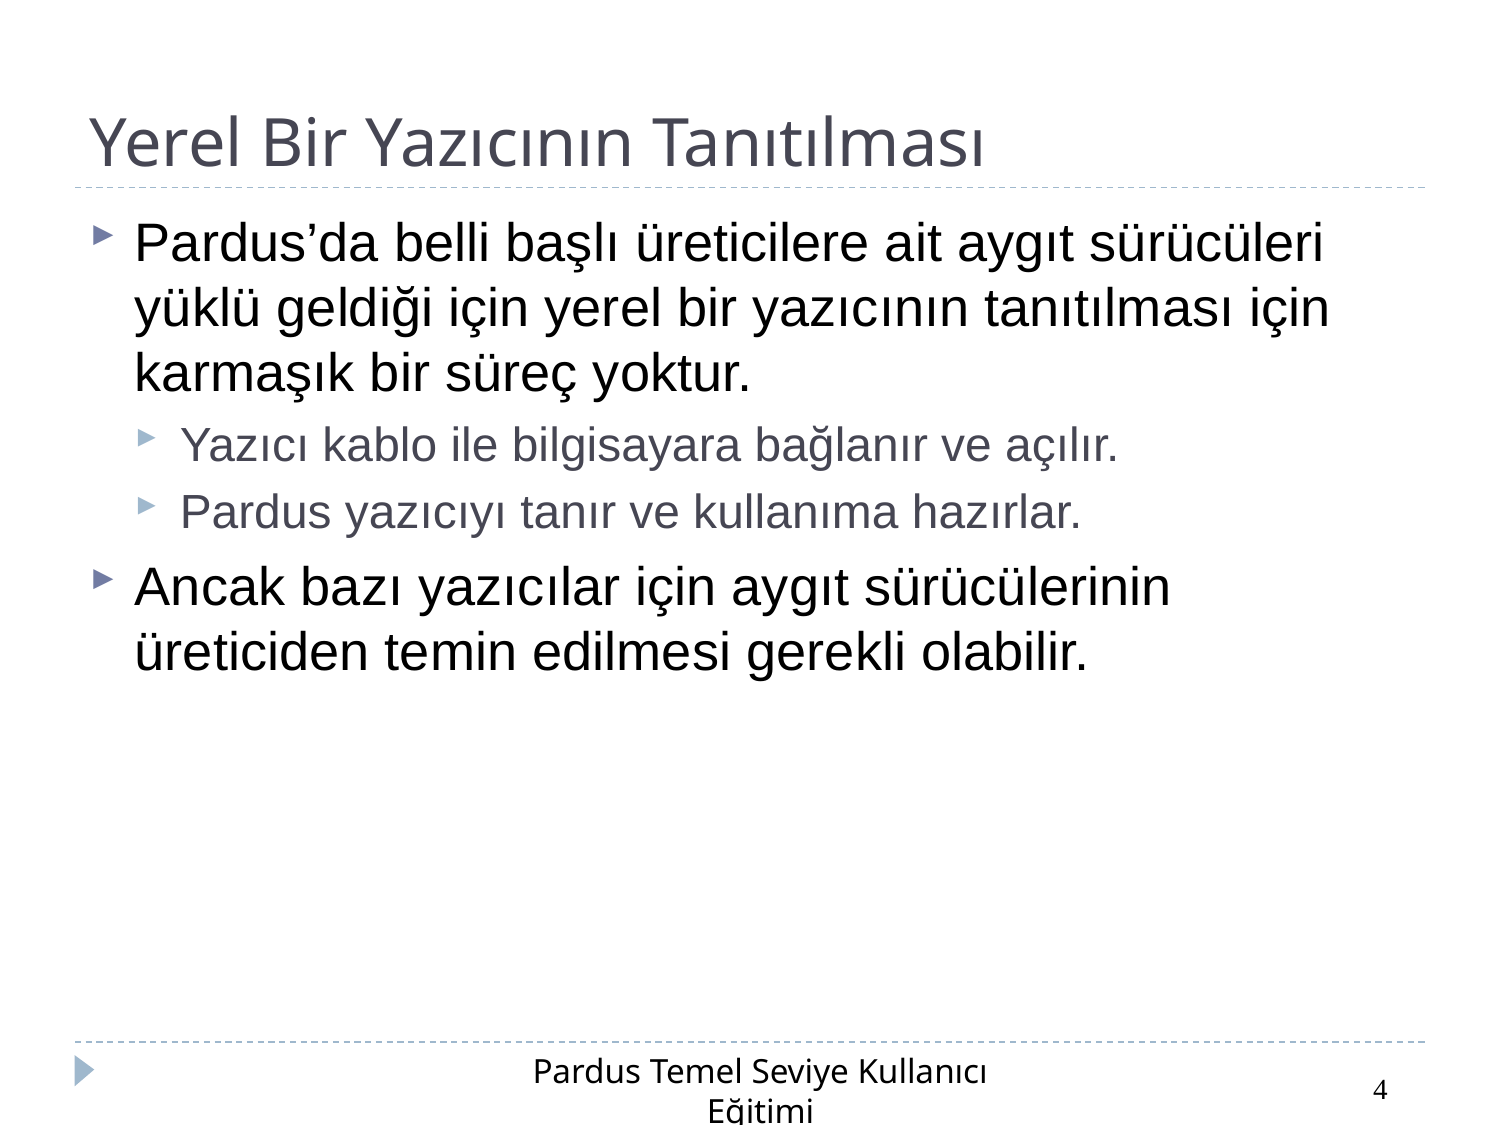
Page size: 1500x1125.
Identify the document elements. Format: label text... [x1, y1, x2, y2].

title Yerel Bir Yazıcının Tanıtılması [75, 24, 1425, 188]
list Pardus’da belli başlı üreticilere ait aygıt sürücüleri yüklü geldiği için yerel bir yazıcının tanıtılması için karmaşık bir süreç yoktur. Yazıcı kablo ile bilgisayara bağlanır ve açılır. Pardus yazıcıyı tanır ve kullanıma hazırlar. Ancak bazı yazıcılar için aygıt sürücülerinin üreticiden temin edilmesi gerekli olabilir. [75, 200, 1425, 1010]
